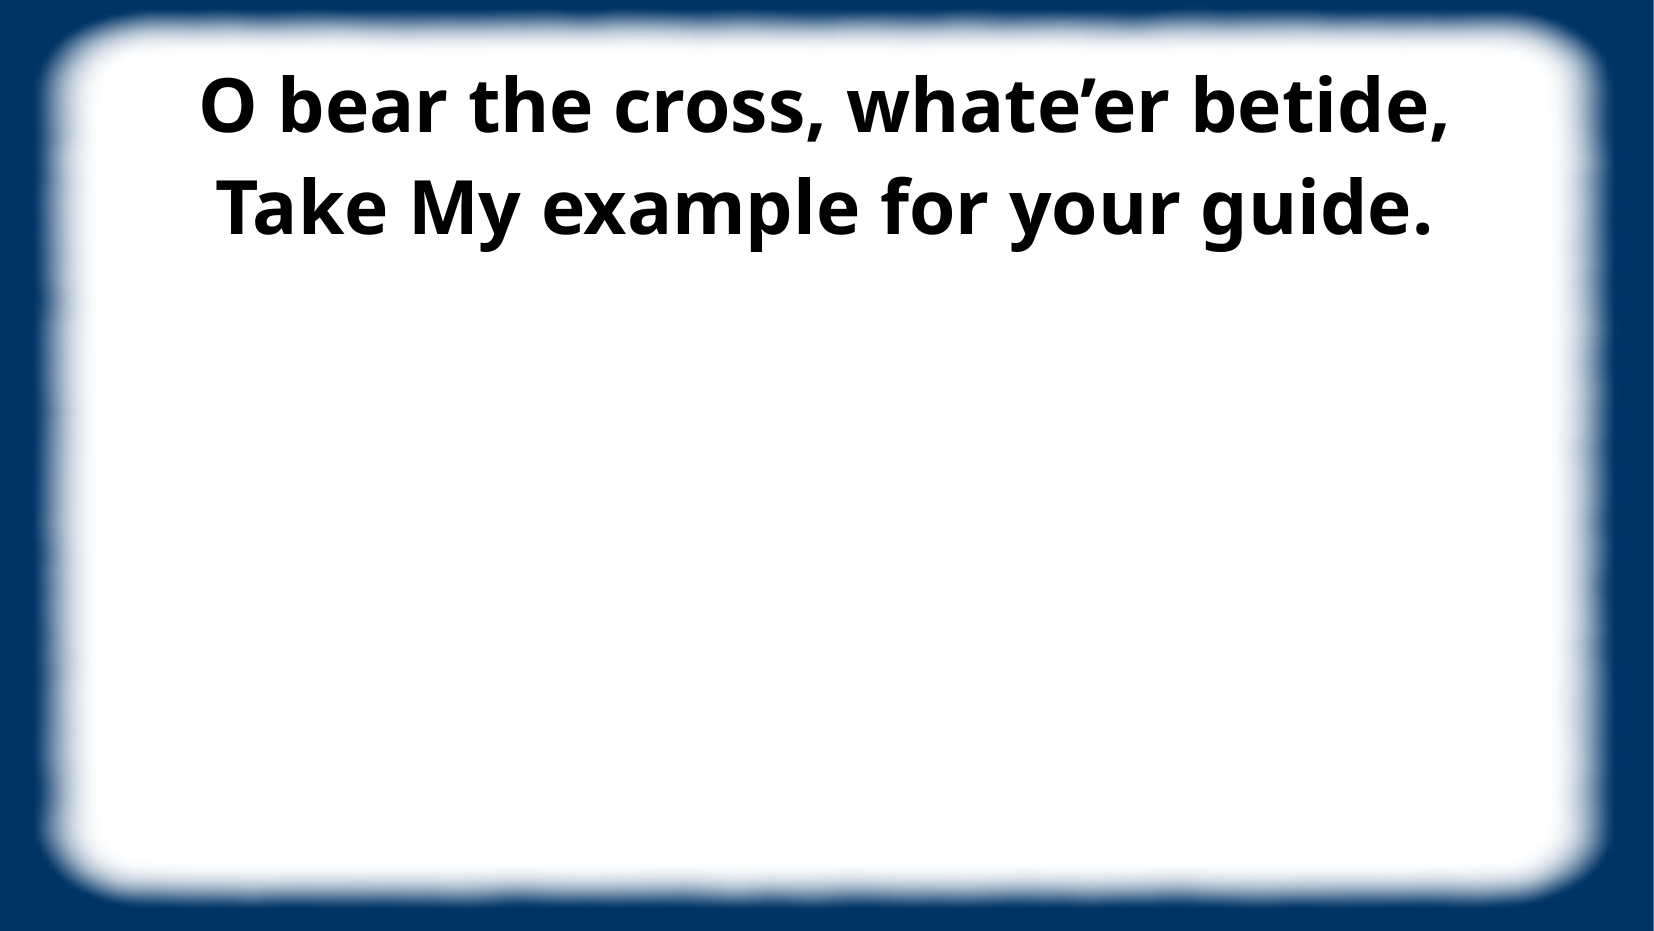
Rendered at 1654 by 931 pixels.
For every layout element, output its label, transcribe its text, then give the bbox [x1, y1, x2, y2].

picture [0, 0, 1654, 931]
text_box O bear the cross, whate’er betide, Take My example for your guide. [75, 45, 1576, 271]
